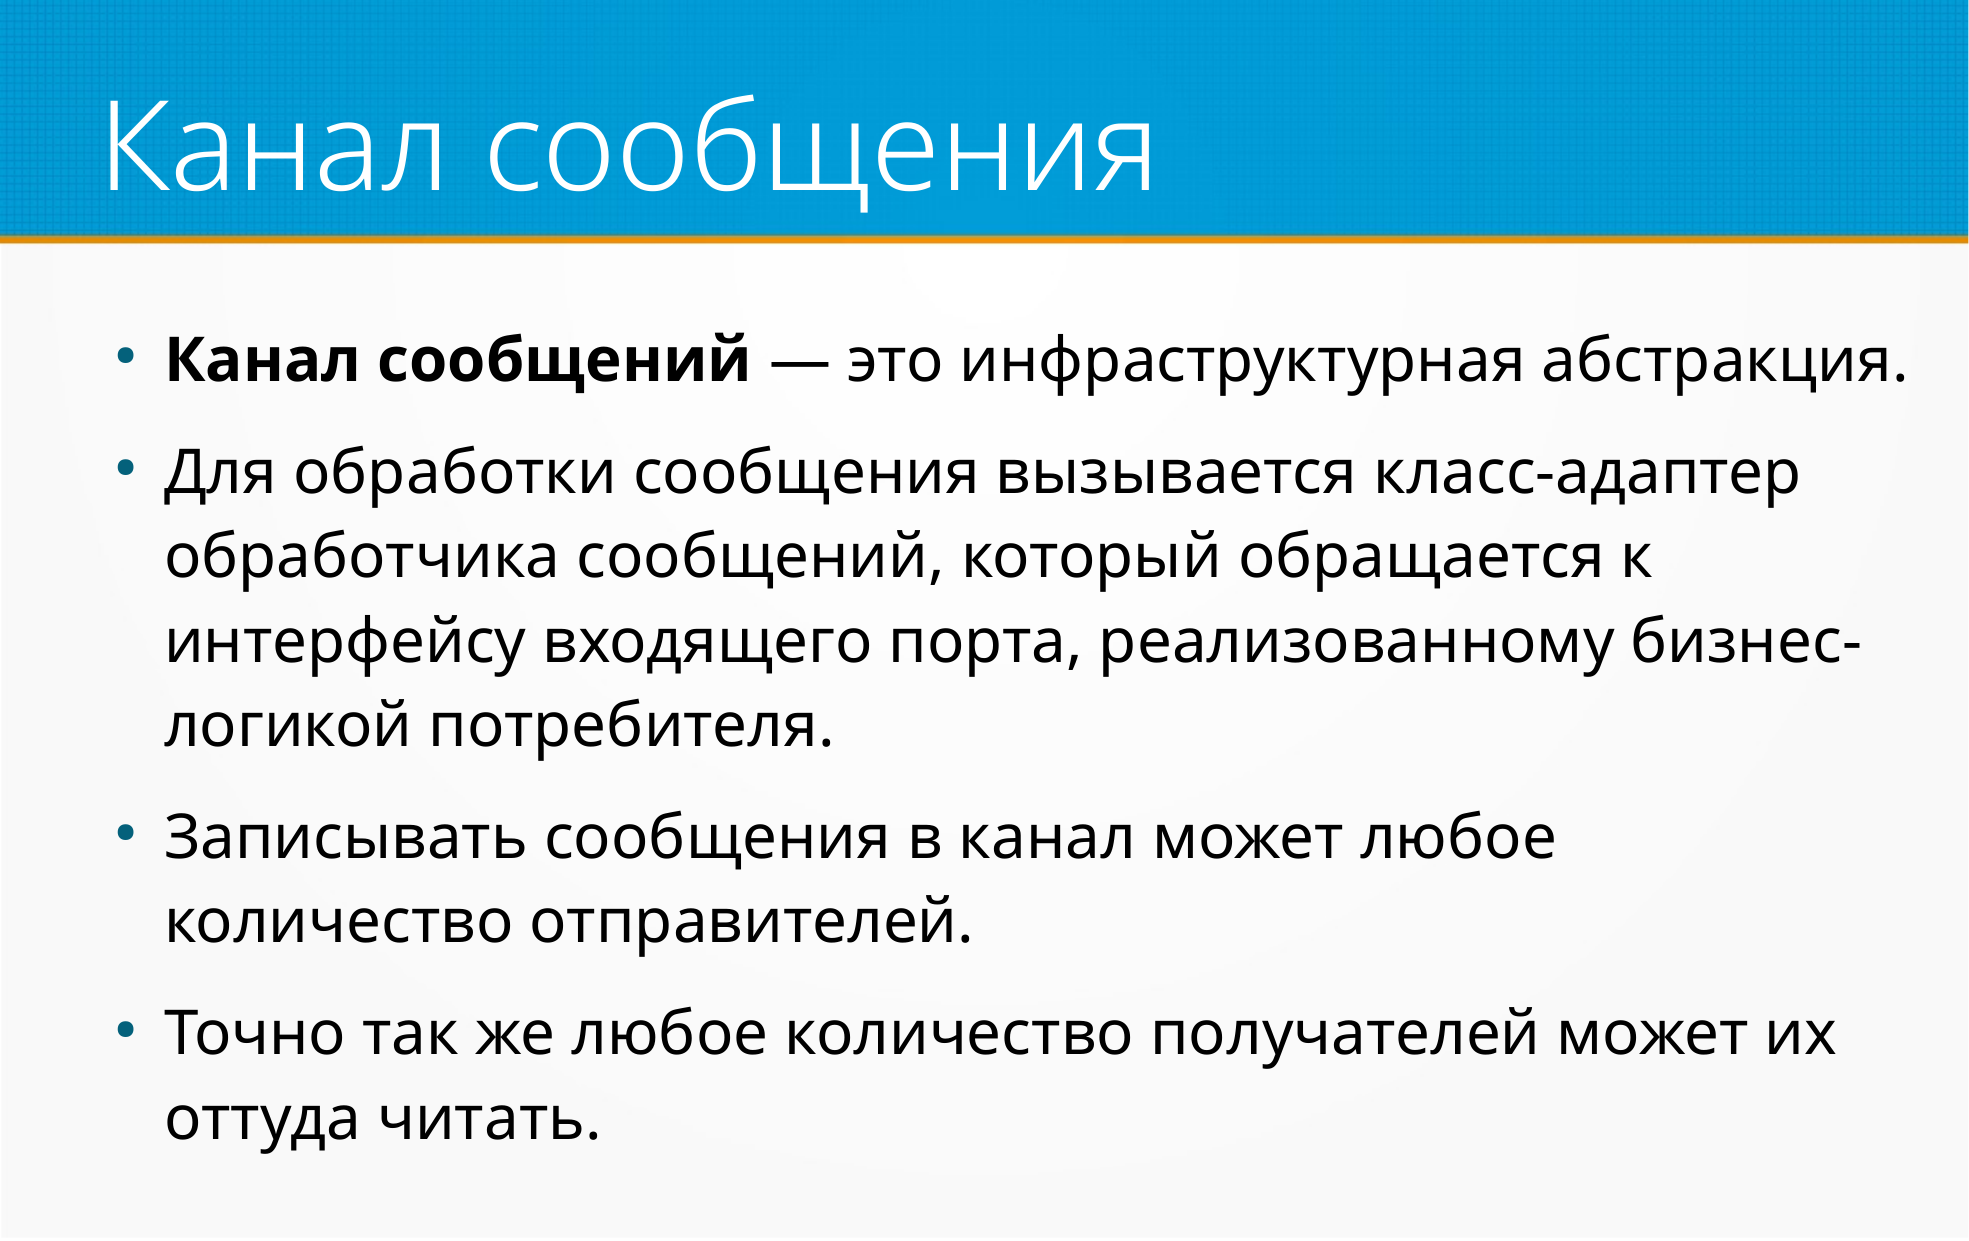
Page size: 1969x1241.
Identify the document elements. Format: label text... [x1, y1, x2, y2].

title Канал сообщения [98, 19, 1870, 227]
picture [0, 233, 1969, 1241]
list Канал сообщений — это инфраструктурная абстракция. Для обработки сообщения вызывается класс-адаптер обработчика сообщений, который обращается к интерфейсу входящего порта, реализованному бизнес-логикой потребителя. Записывать сообщения в канал может любое количество отправителей. Точно так же любое количество получателей может их оттуда читать. [98, 315, 1914, 1193]
